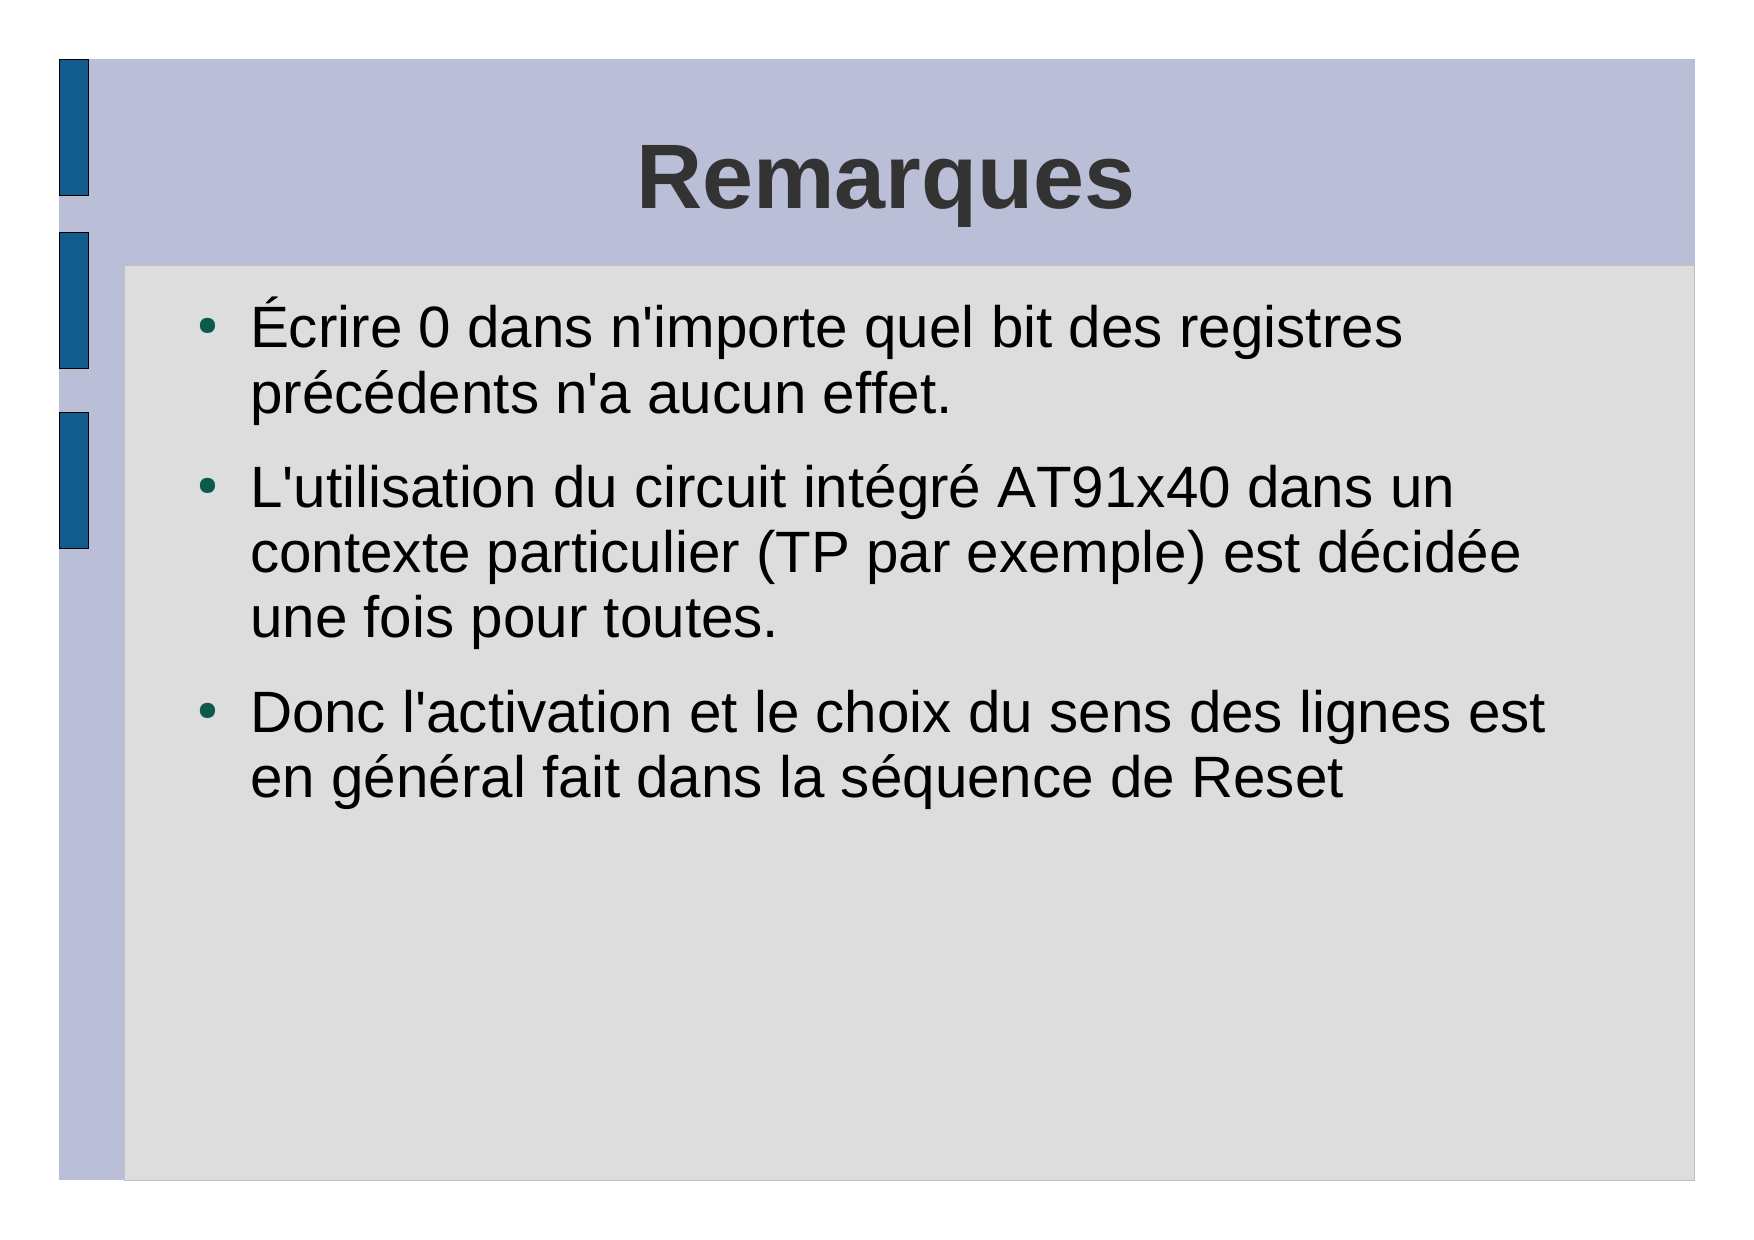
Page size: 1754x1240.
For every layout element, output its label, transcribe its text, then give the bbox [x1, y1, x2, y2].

title Remarques [118, 88, 1654, 266]
list Écrire 0 dans n'importe quel bit des registres précédents n'a aucun effet. L'utilisation du circuit intégré AT91x40 dans un contexte particulier (TP par exemple) est décidée une fois pour toutes. Donc l'activation et le choix du sens des lignes est en général fait dans la séquence de Reset [179, 295, 1577, 1093]
